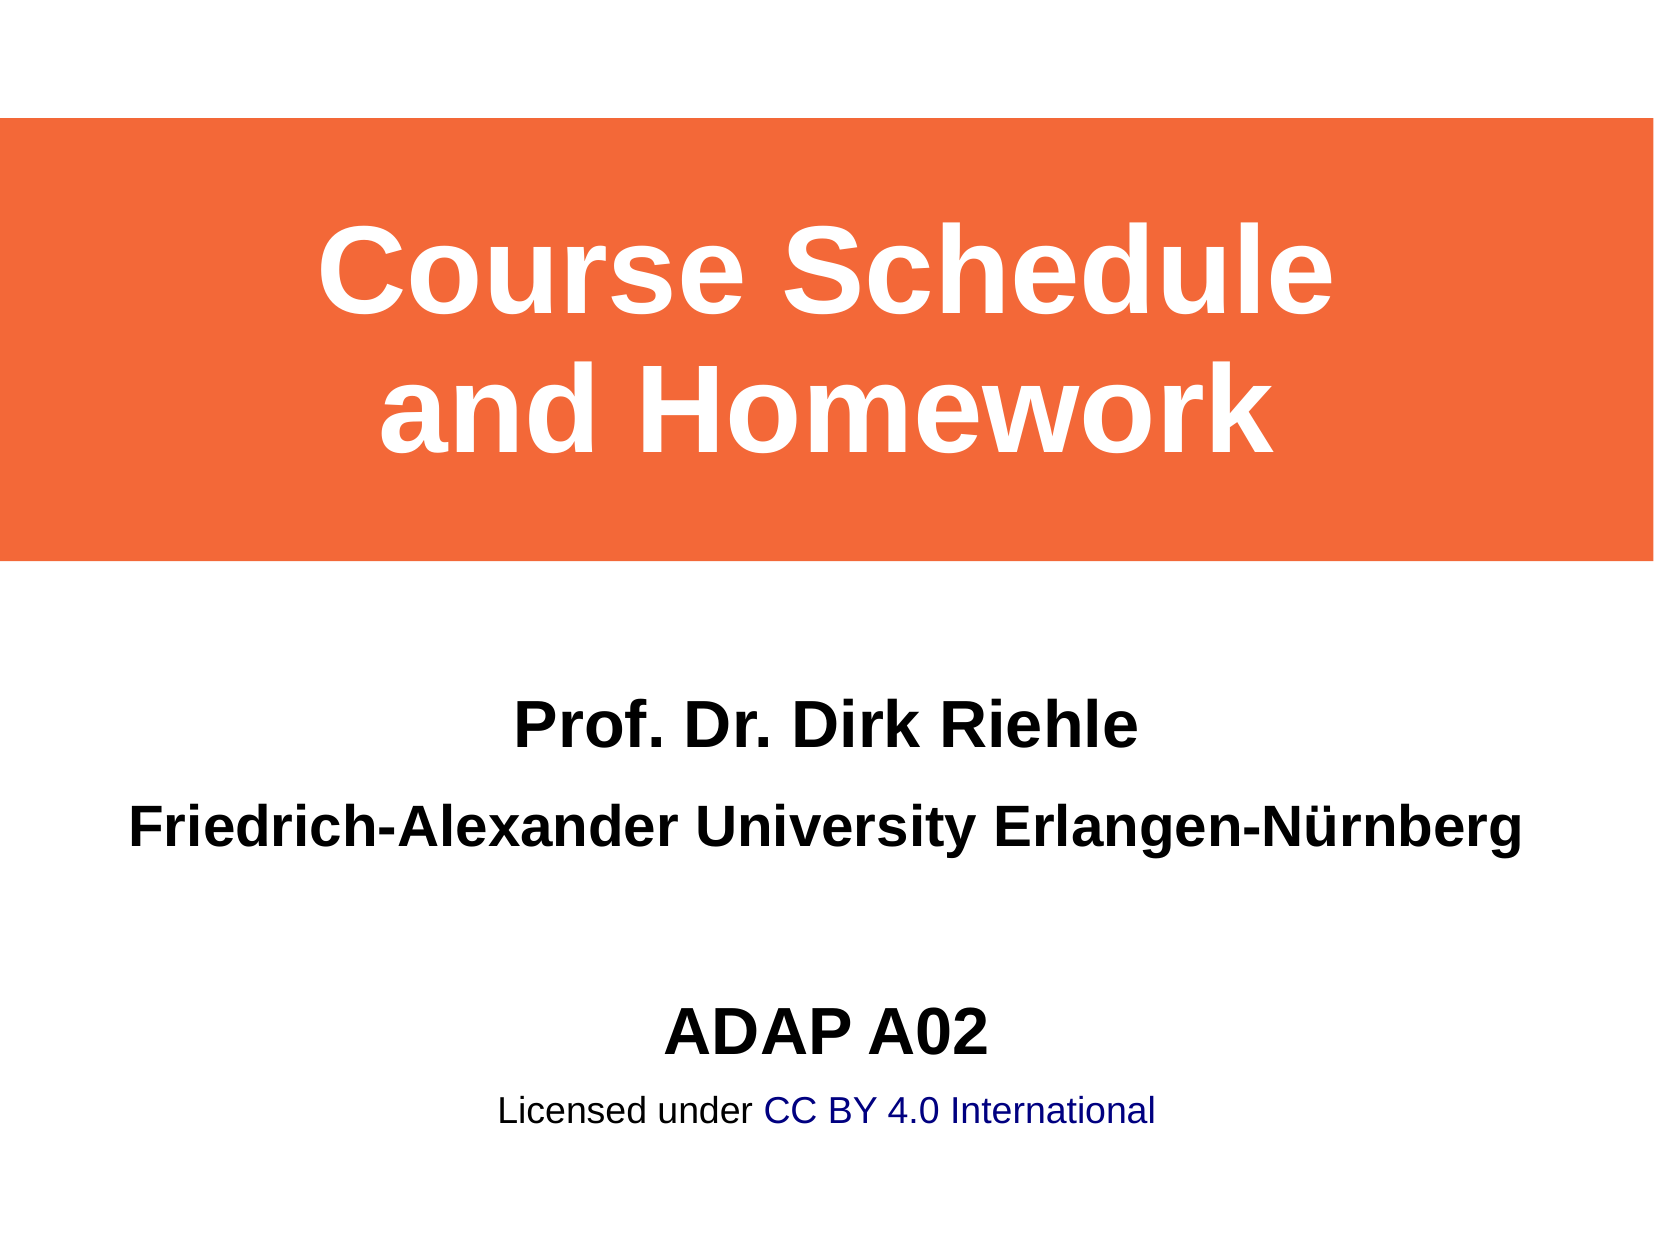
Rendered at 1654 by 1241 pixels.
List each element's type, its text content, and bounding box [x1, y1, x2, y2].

subtitle Prof. Dr. Dirk Riehle Friedrich-Alexander University Erlangen-Nürnberg ADAP A02 Licensed under CC BY 4.0 International [29, 590, 1625, 1182]
title Course Schedule and Homework [0, 118, 1654, 562]
